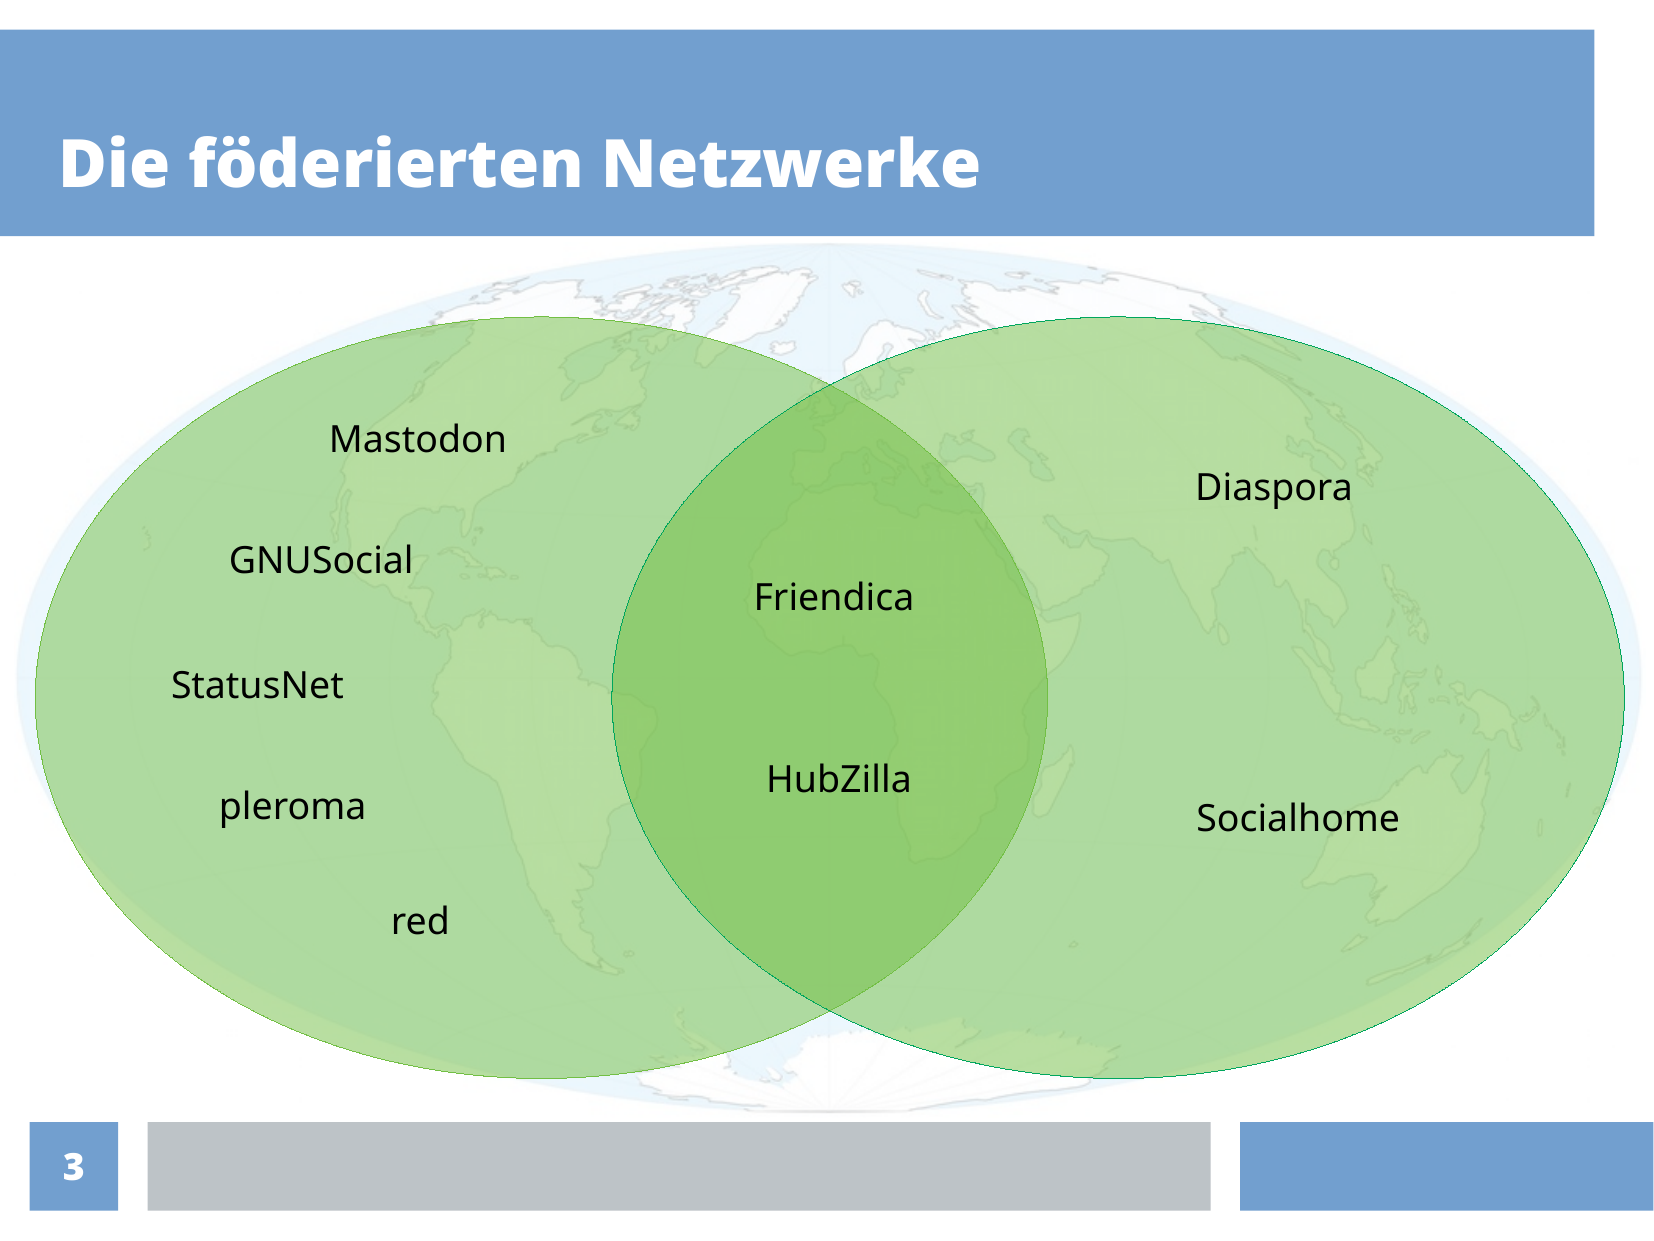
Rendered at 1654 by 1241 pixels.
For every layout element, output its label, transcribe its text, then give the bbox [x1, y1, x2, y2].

text_box Mastodon [264, 398, 573, 478]
text_box HubZilla [685, 738, 994, 818]
title Die föderierten Netzwerke [59, 59, 1595, 207]
text_box StatusNet [103, 644, 412, 724]
text_box red [266, 880, 575, 960]
text_box GNUSocial [167, 519, 476, 599]
picture [14, 242, 1646, 1118]
text_box [35, 316, 1625, 1079]
text_box pleroma [138, 765, 447, 846]
text_box Friendica [680, 556, 989, 636]
text_box Diaspora [1120, 446, 1429, 527]
text_box Socialhome [1144, 776, 1453, 857]
